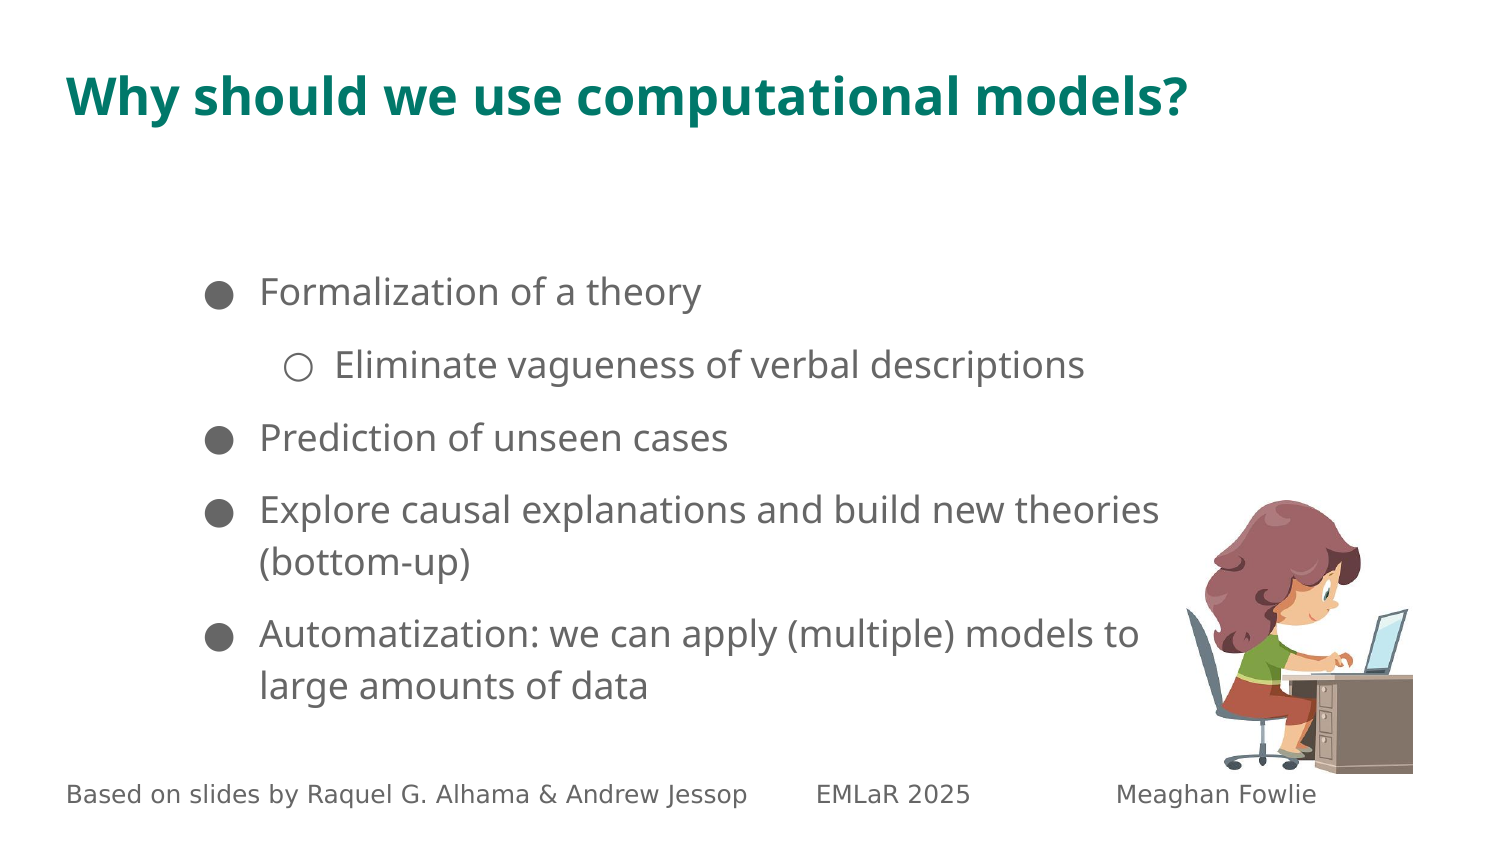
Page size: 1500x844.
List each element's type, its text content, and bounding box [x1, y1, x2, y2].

title Why should we use computational models? [51, 48, 1449, 142]
list Formalization of a theory Eliminate vagueness of verbal descriptions Prediction of unseen cases Explore causal explanations and build new theories (bottom-up) Automatization: we can apply (multiple) models to large amounts of data [169, 246, 1187, 815]
picture [1186, 500, 1413, 774]
